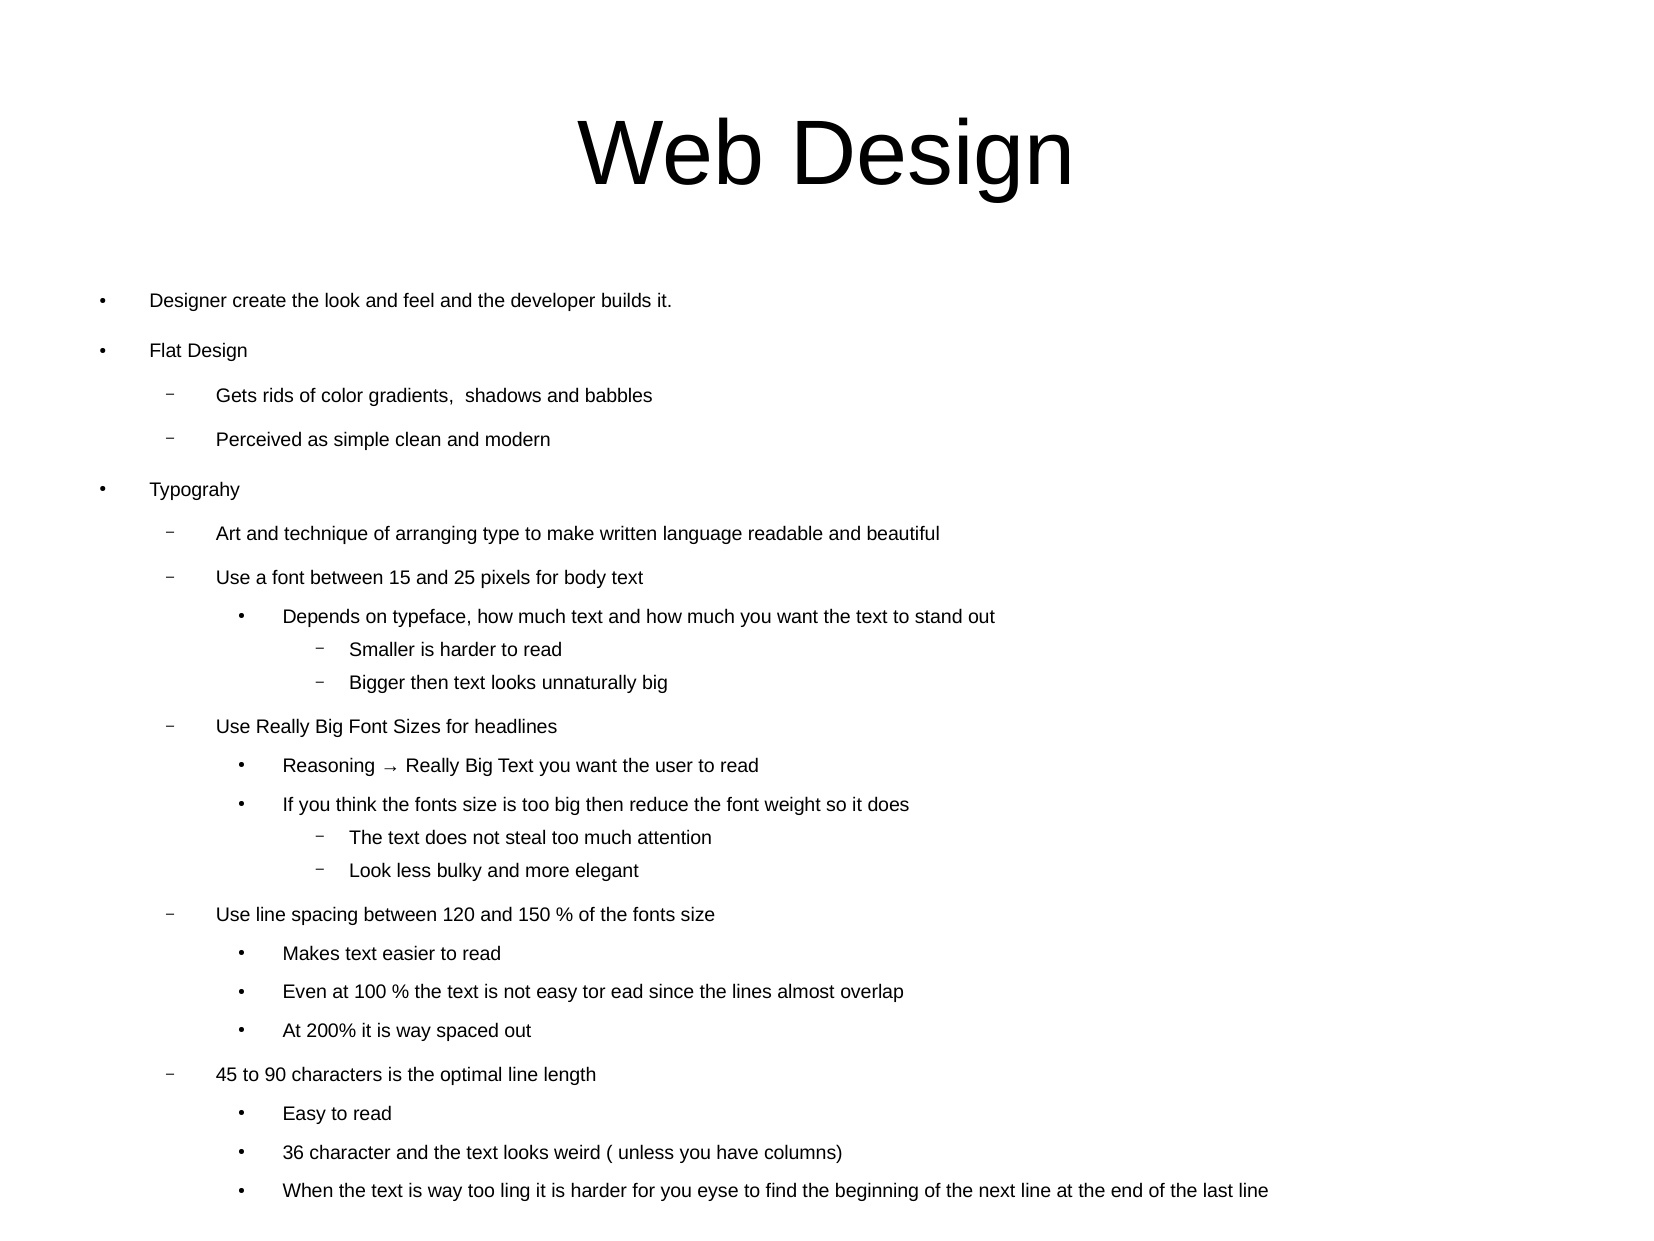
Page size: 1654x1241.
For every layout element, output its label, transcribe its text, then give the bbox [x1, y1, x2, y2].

title Web Design [82, 49, 1571, 257]
list Designer create the look and feel and the developer builds it. Flat Design Gets rids of color gradients, shadows and babbles Perceived as simple clean and modern Typograhy Art and technique of arranging type to make written language readable and beautiful Use a font between 15 and 25 pixels for body text Depends on typeface, how much text and how much you want the text to stand out Smaller is harder to read Bigger then text looks unnaturally big Use Really Big Font Sizes for headlines Reasoning → Really Big Text you want the user to read If you think the fonts size is too big then reduce the font weight so it does The text does not steal too much attention Look less bulky and more elegant Use line spacing between 120 and 150 % of the fonts size Makes text easier to read Even at 100 % the text is not easy tor ead since the lines almost overlap At 200% it is way spaced out 45 to 90 characters is the optimal line length Easy to read 36 character and the text looks weird ( unless you have columns) When the text is way too ling it is harder for you eyse to find the beginning of the next line at the end of the last line [82, 290, 1571, 1205]
